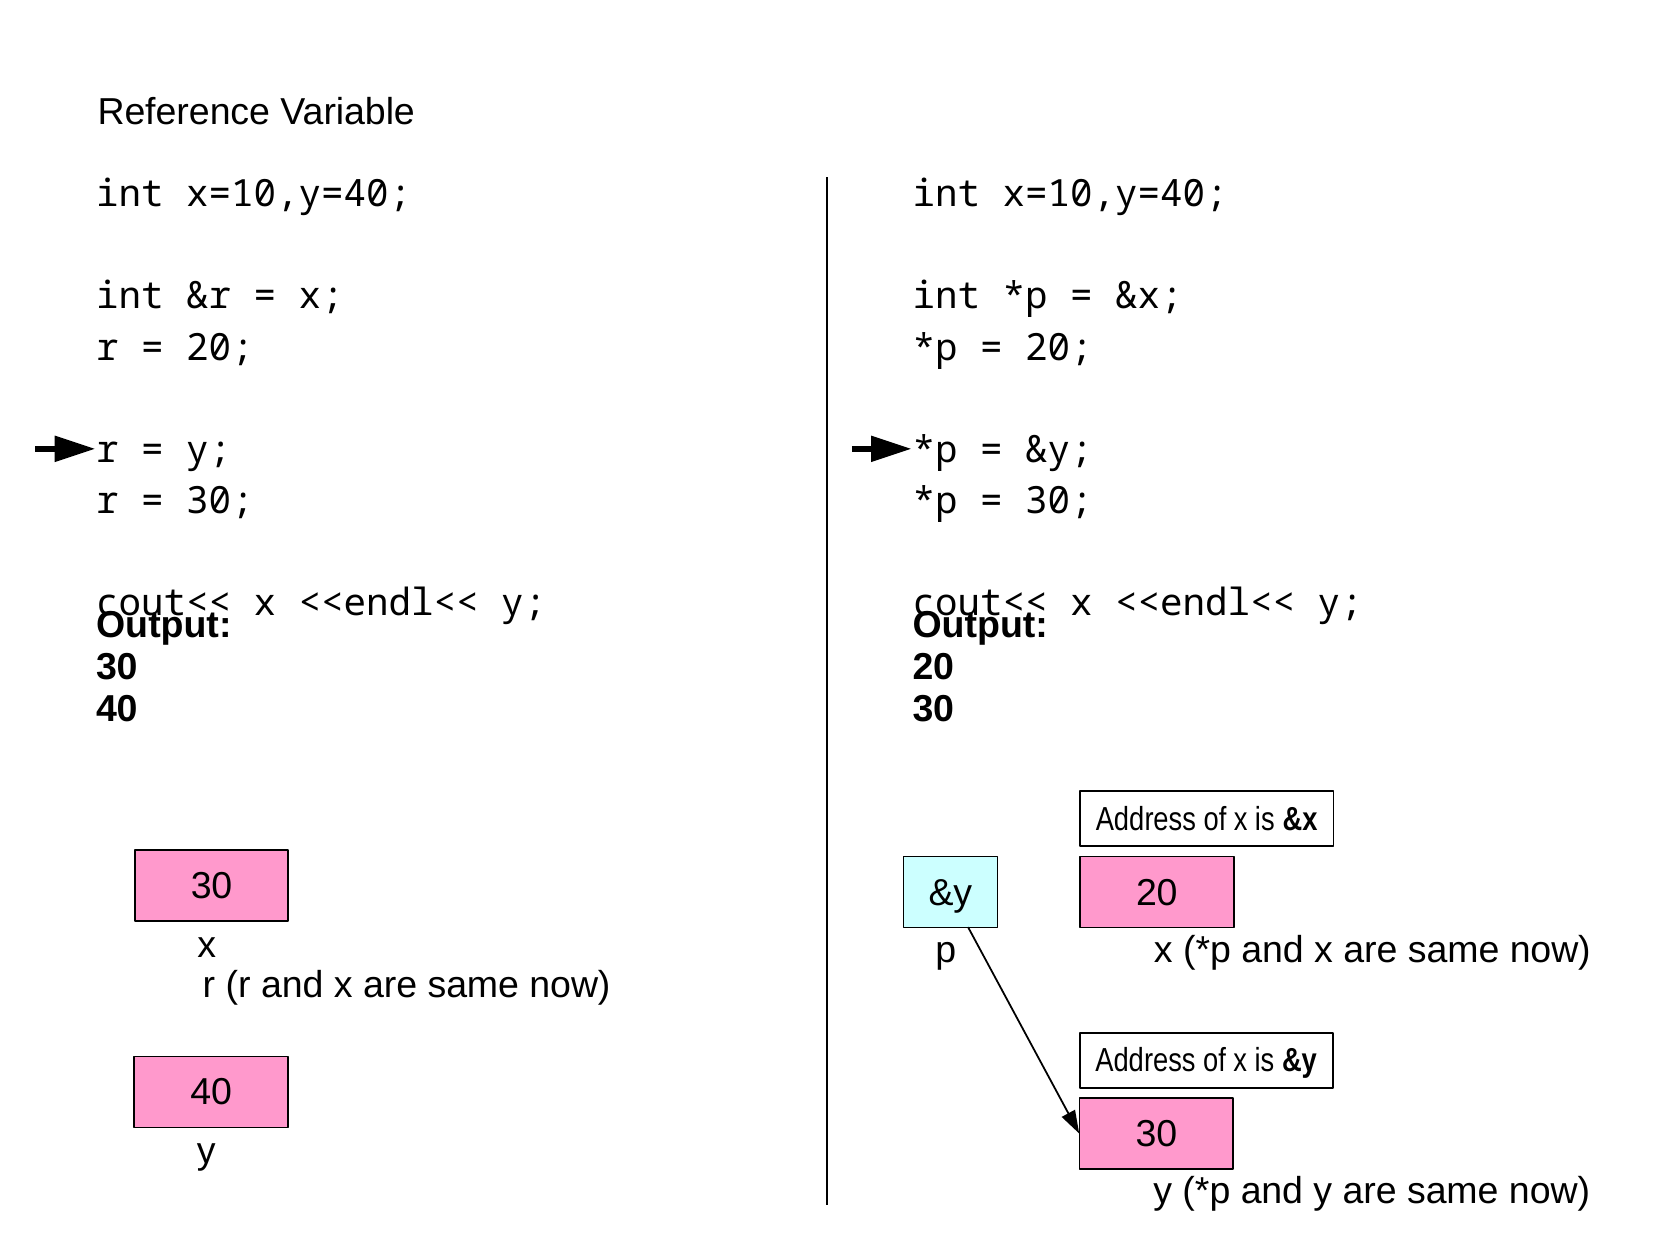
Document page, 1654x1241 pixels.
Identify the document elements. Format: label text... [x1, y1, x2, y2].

text_box int x=10,y=40; int *p = &x; *p = 20; *p = &y; *p = 30; cout<< x <<endl<< y; [897, 159, 1378, 567]
text_box &y [903, 856, 998, 928]
text_box x [182, 915, 232, 973]
text_box Output: 20 30 [897, 596, 1064, 738]
text_box 30 [1079, 1098, 1234, 1170]
text_box p [920, 921, 972, 979]
text_box 30 [134, 850, 289, 922]
text_box y [182, 1121, 231, 1179]
text_box 40 [134, 1056, 288, 1128]
text_box r (r and x are same now) [187, 955, 626, 1013]
text_box Address of x is &y [1079, 1032, 1333, 1088]
text_box Address of x is &x [1080, 790, 1334, 847]
text_box Reference Variable [82, 82, 430, 140]
text_box x (*p and x are same now) [1139, 920, 1606, 978]
text_box int x=10,y=40; int &r = x; r = 20; r = y; r = 30; cout<< x <<endl<< y; [81, 159, 562, 567]
text_box 20 [1080, 856, 1234, 928]
text_box Output: 30 40 [81, 596, 247, 738]
text_box y (*p and y are same now) [1138, 1162, 1606, 1220]
